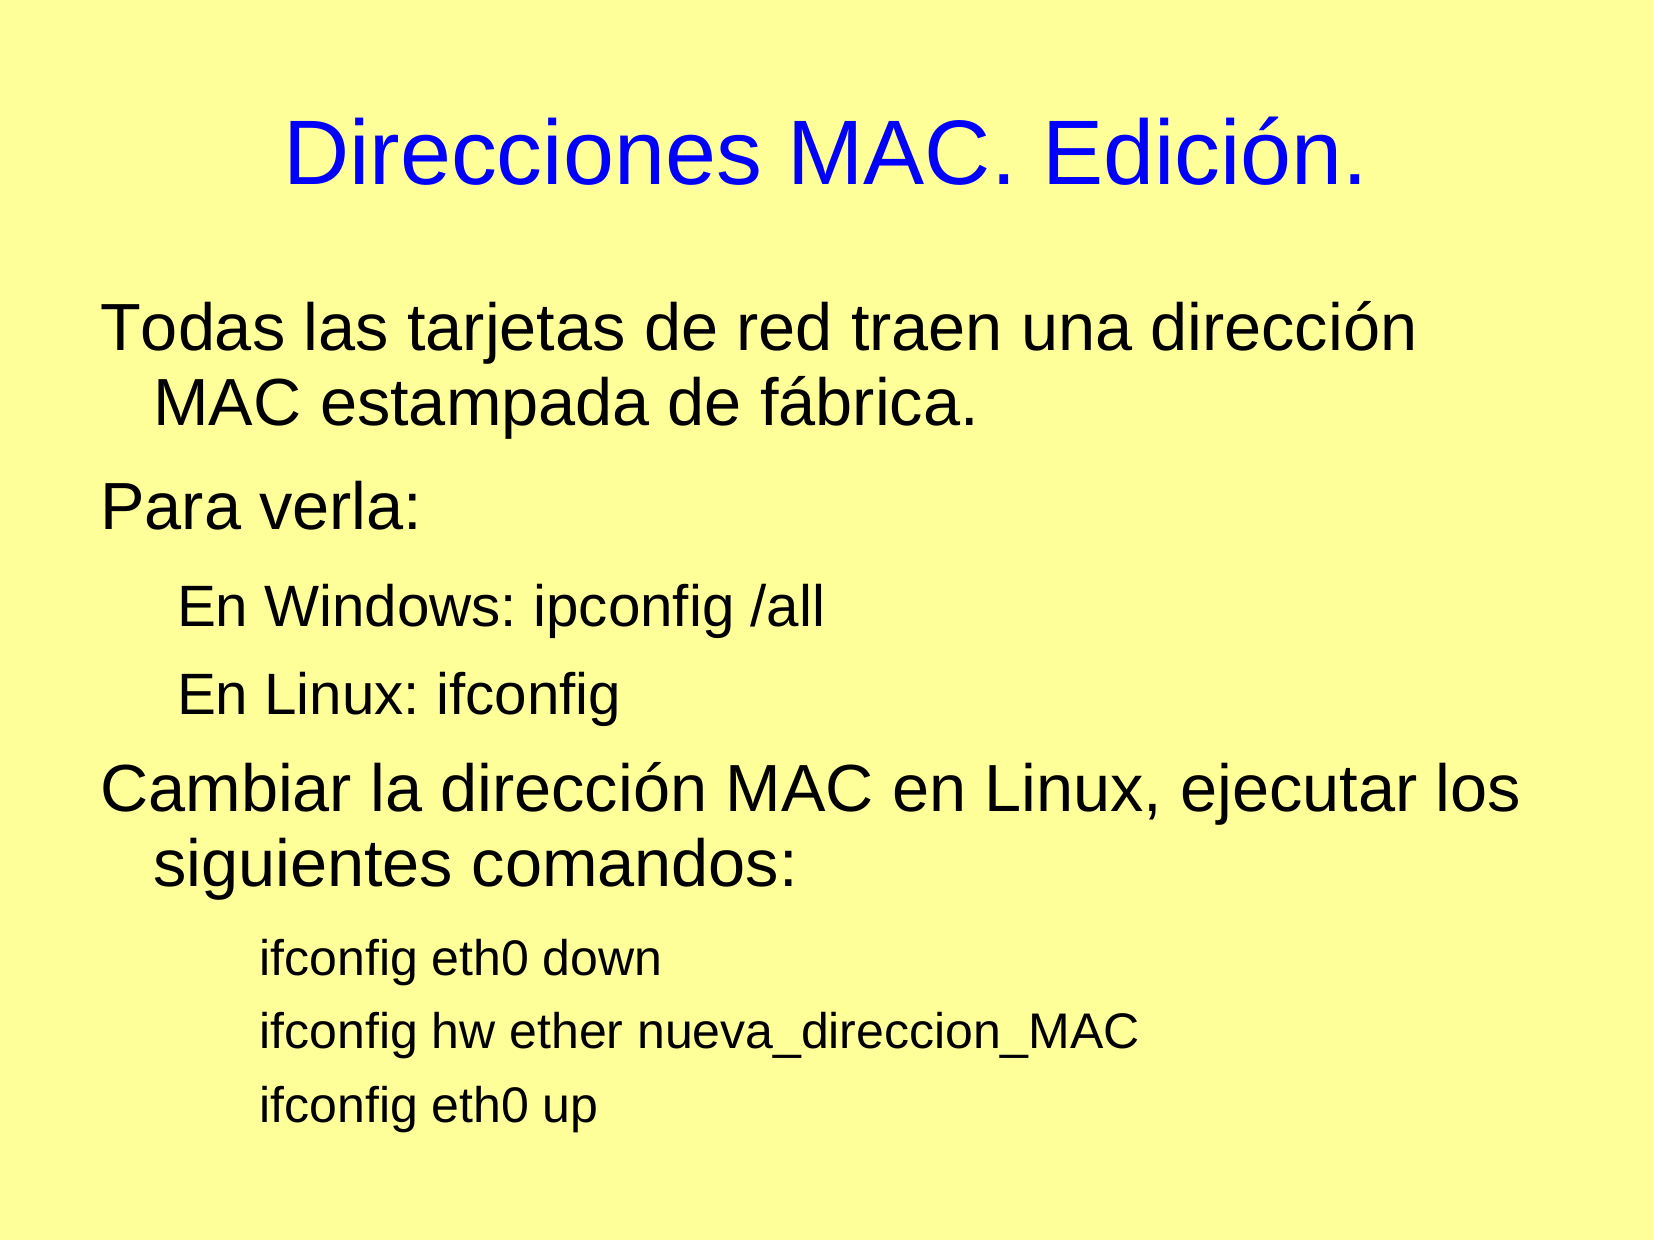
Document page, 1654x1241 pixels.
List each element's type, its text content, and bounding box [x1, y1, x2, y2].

list Todas las tarjetas de red traen una dirección MAC estampada de fábrica. Para verla: En Windows: ipconfig /all En Linux: ifconfig Cambiar la dirección MAC en Linux, ejecutar los siguientes comandos: ifconfig eth0 down ifconfig hw ether nueva_direccion_MAC ifconfig eth0 up [82, 290, 1571, 1133]
title Direcciones MAC. Edición. [82, 49, 1571, 257]
